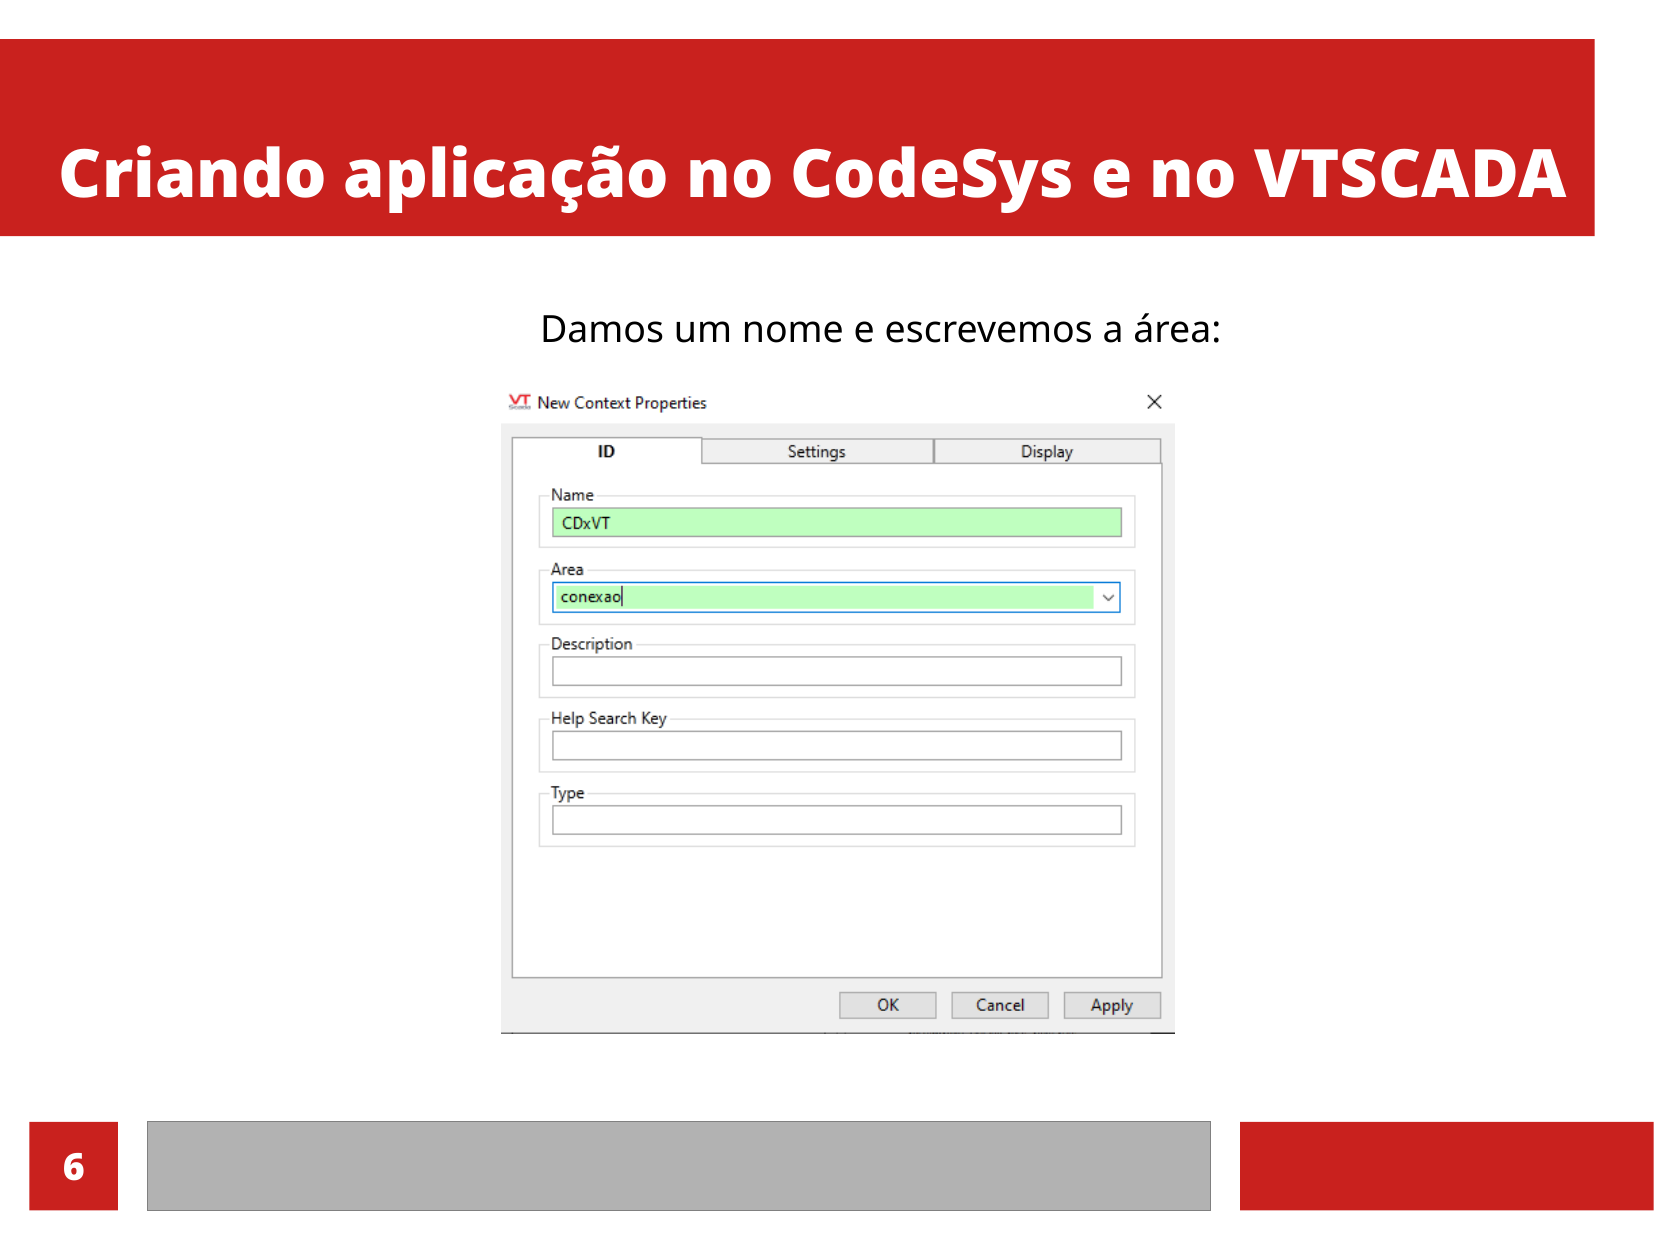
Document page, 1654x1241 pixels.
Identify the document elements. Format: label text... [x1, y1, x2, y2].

title Criando aplicação no CodeSys e no VTSCADA [58, 58, 1595, 217]
picture [501, 383, 1175, 1034]
text_box Damos um nome e escrevemos a área: [525, 295, 1152, 358]
